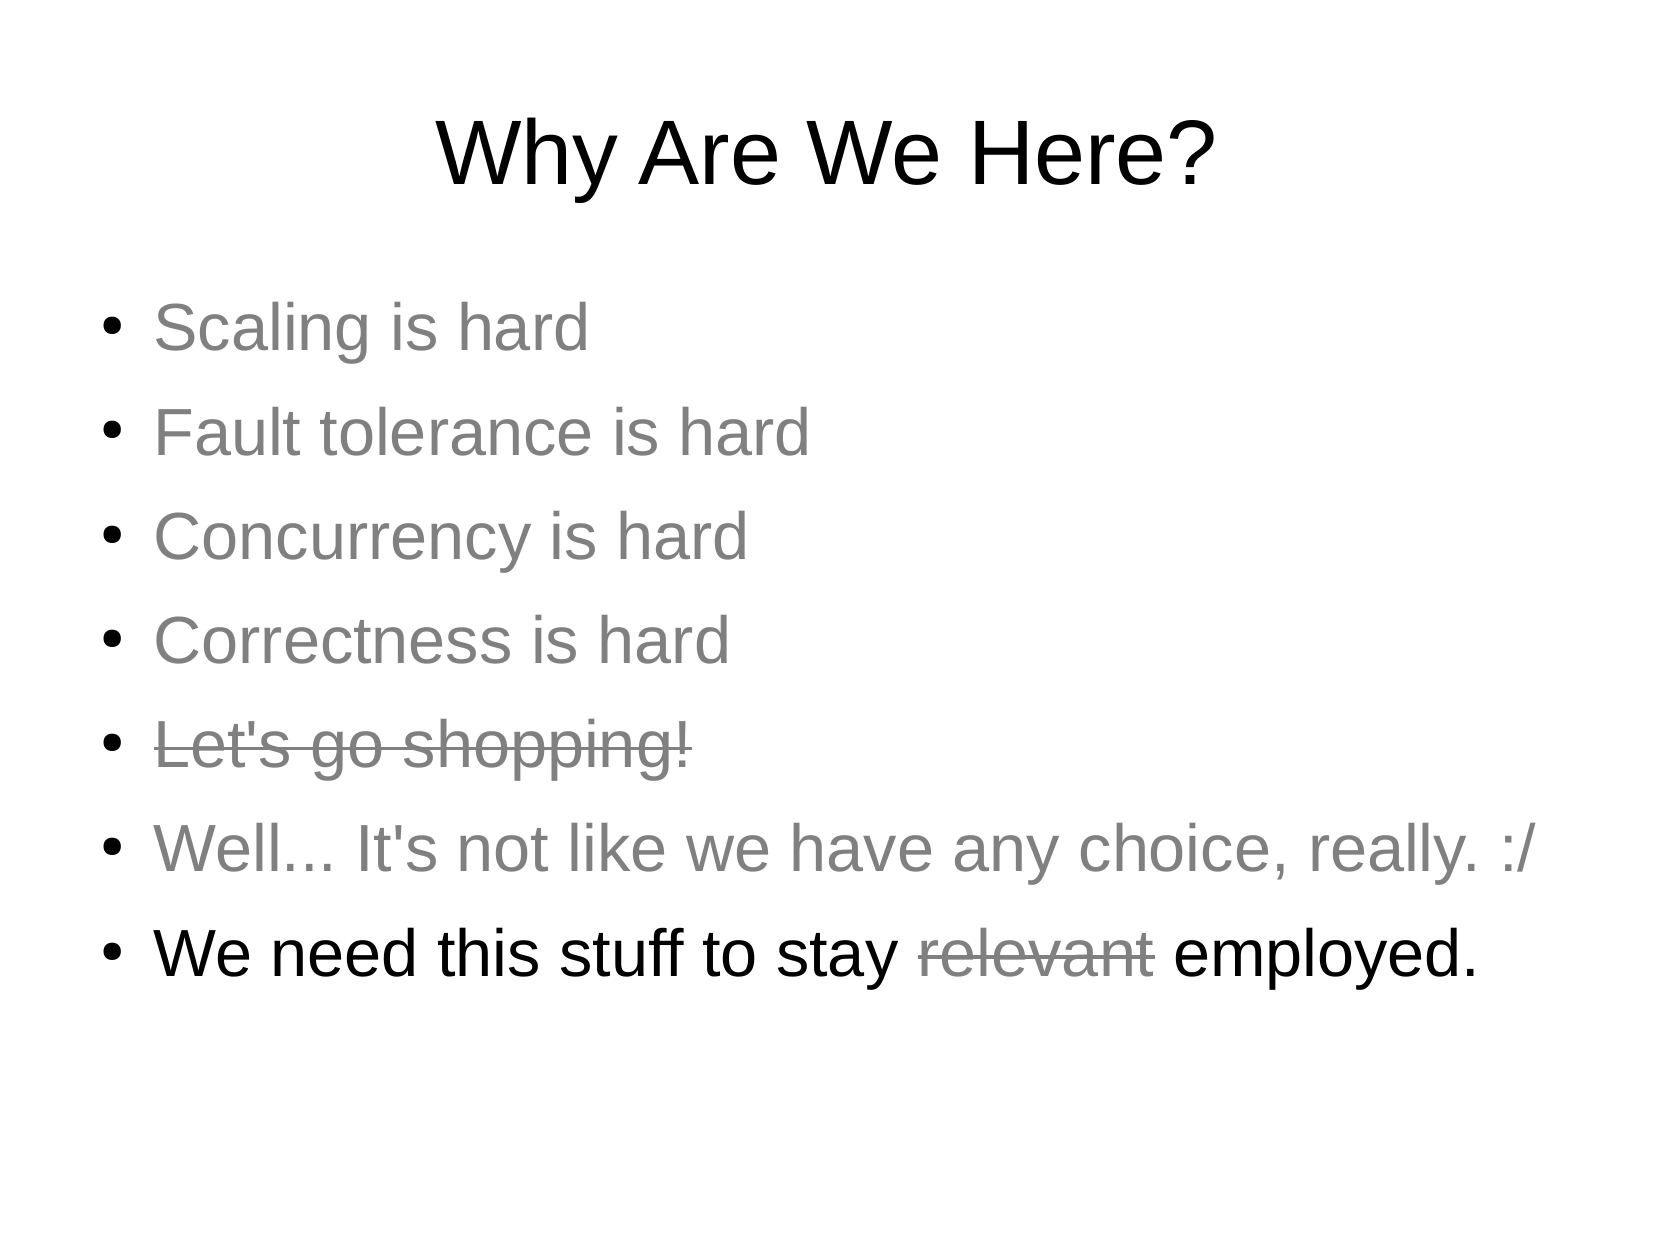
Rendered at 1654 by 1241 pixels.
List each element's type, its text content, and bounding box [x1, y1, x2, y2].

list Scaling is hard Fault tolerance is hard Concurrency is hard Correctness is hard Let's go shopping! Well... It's not like we have any choice, really. :/ We need this stuff to stay relevant employed. [82, 290, 1571, 1010]
title Why Are We Here? [82, 49, 1571, 257]
